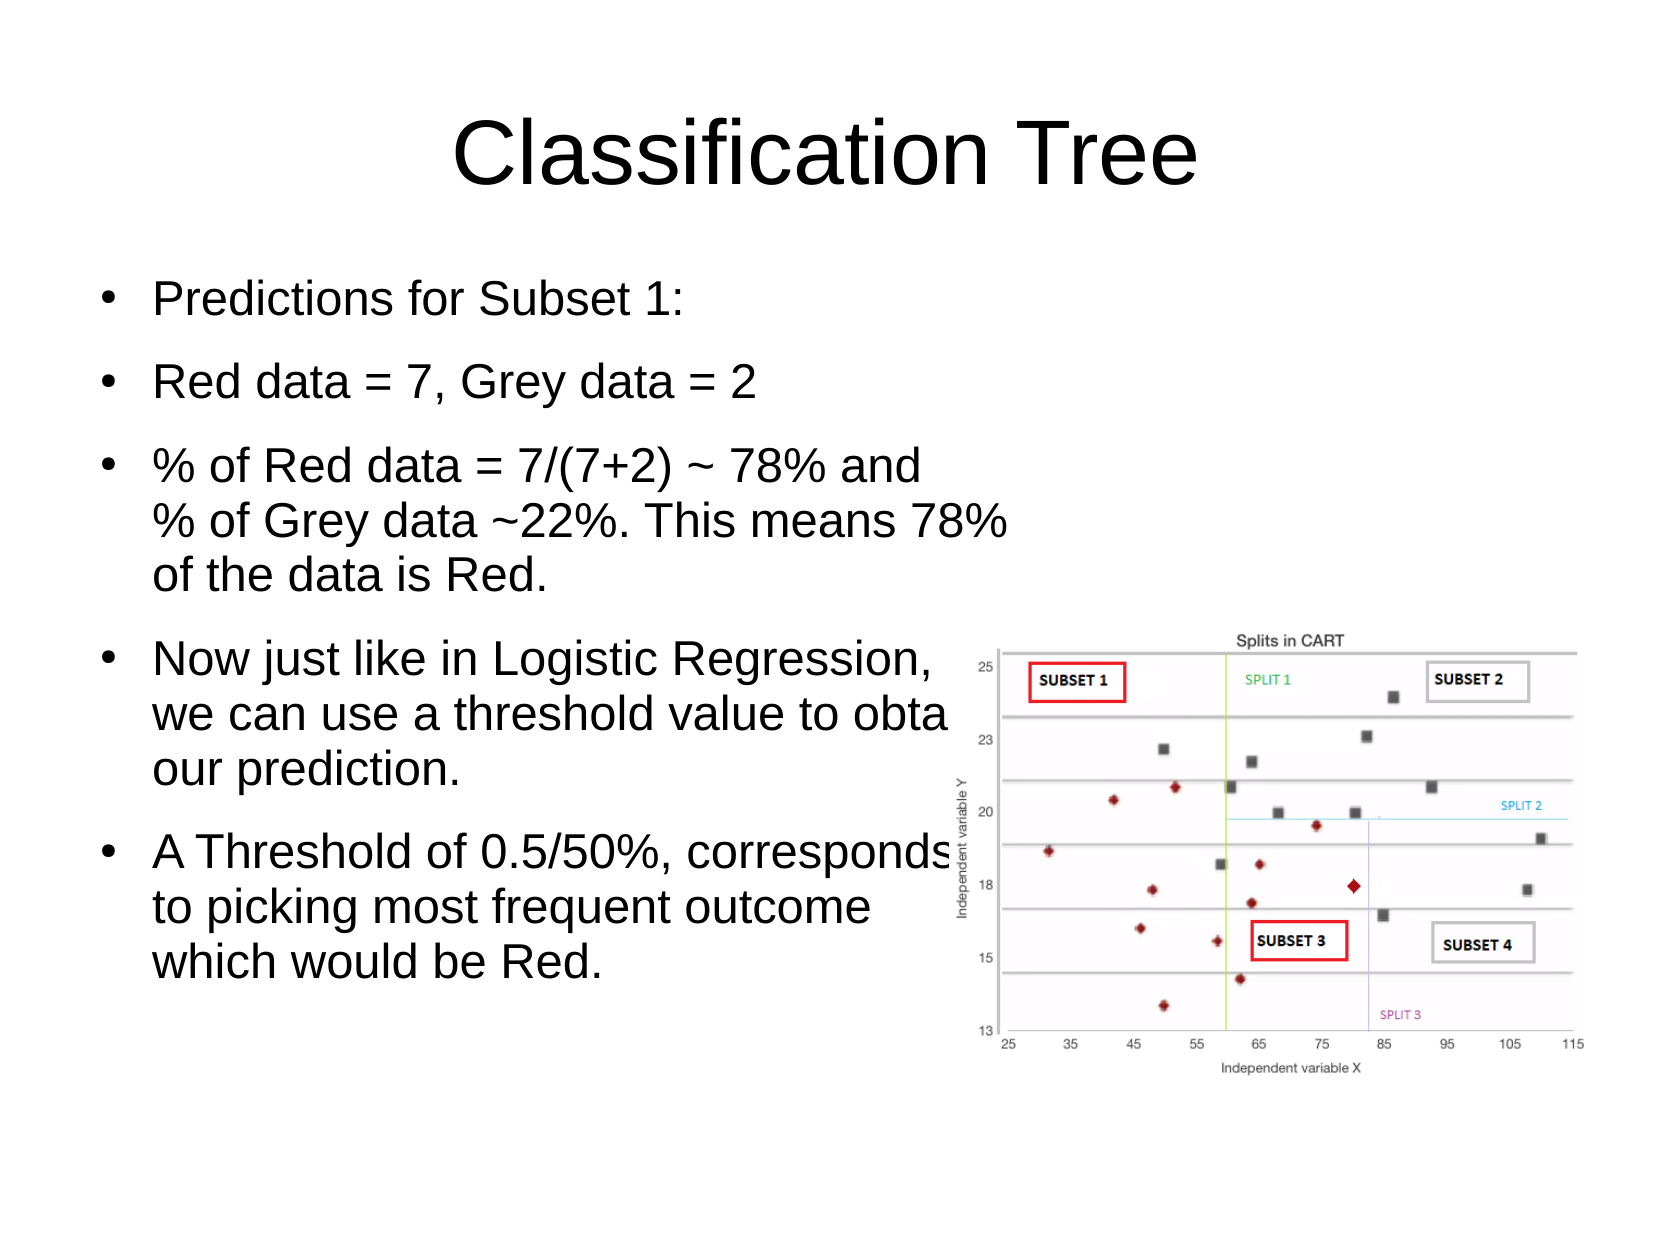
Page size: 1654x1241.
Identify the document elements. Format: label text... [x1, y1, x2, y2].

picture [949, 629, 1636, 1126]
list Predictions for Subset 1: Red data = 7, Grey data = 2 % of Red data = 7/(7+2) ~ 78% and % of Grey data ~22%. This means 78% of the data is Red. Now just like in Logistic Regression, we can use a threshold value to obtain our prediction. A Threshold of 0.5/50%, corresponds to picking most frequent outcome which would be Red. [82, 270, 1571, 991]
title Classification Tree [82, 49, 1571, 257]
